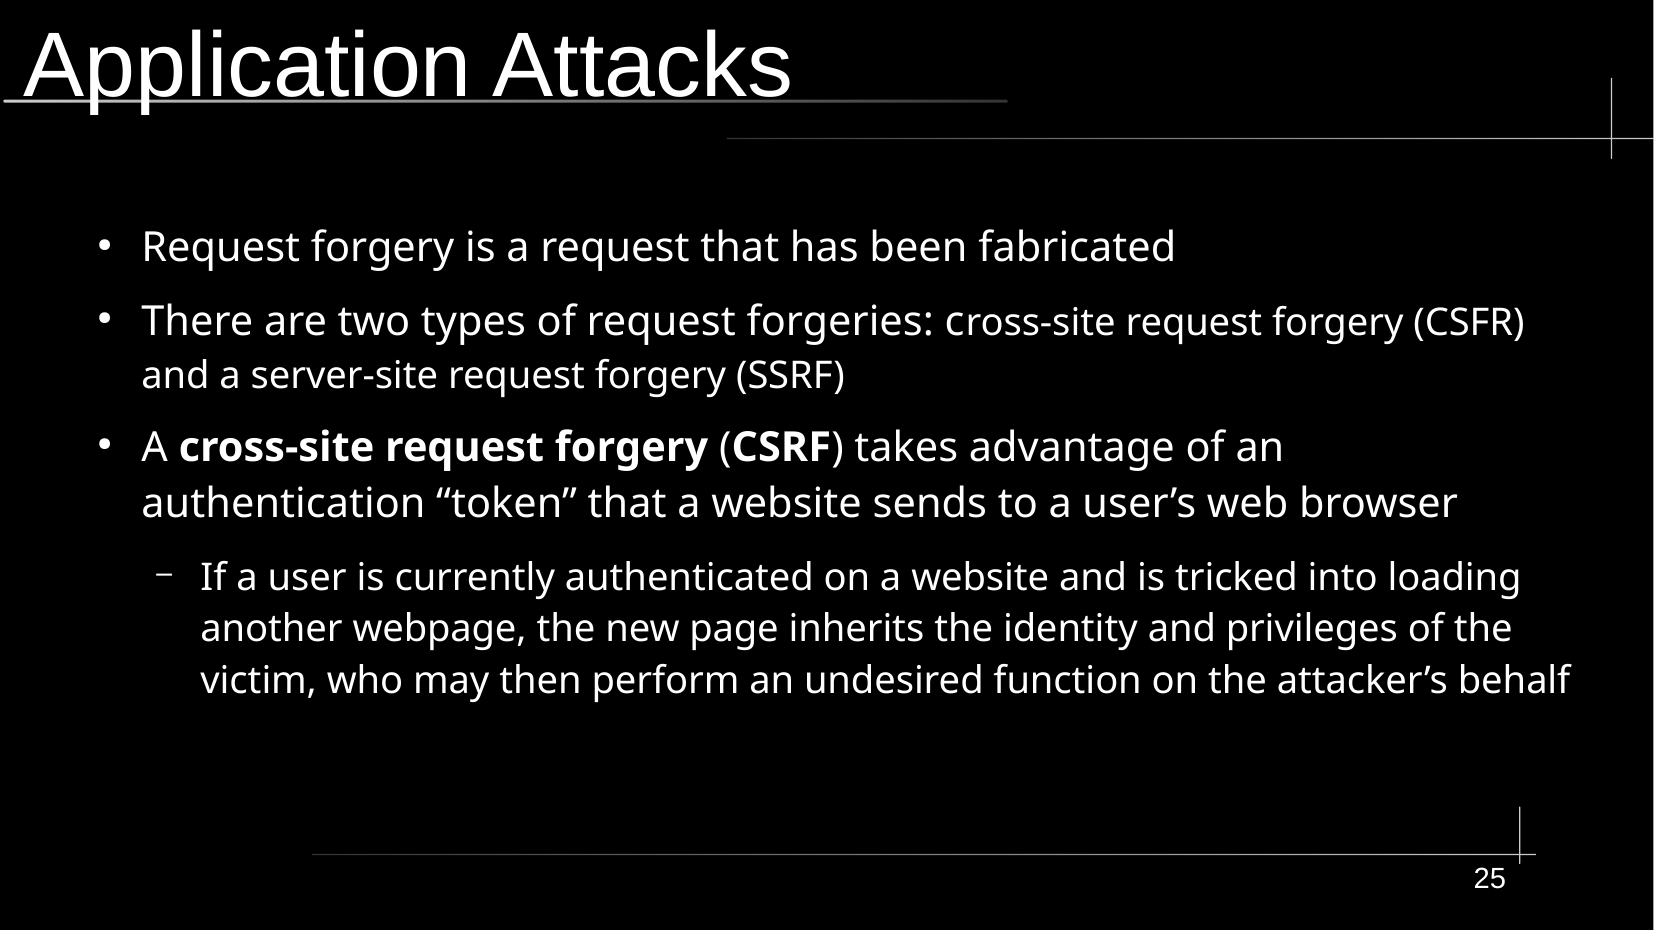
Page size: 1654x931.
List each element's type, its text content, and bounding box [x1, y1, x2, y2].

title Application Attacks [23, 11, 1589, 119]
list Request forgery is a request that has been fabricated There are two types of request forgeries: cross-site request forgery (CSFR) and a server-site request forgery (SSRF) A cross-site request forgery (CSRF) takes advantage of an authentication “token” that a website sends to a user’s web browser If a user is currently authenticated on a website and is tricked into loading another webpage, the new page inherits the identity and privileges of the victim, who may then perform an undesired function on the attacker’s behalf [82, 217, 1571, 758]
